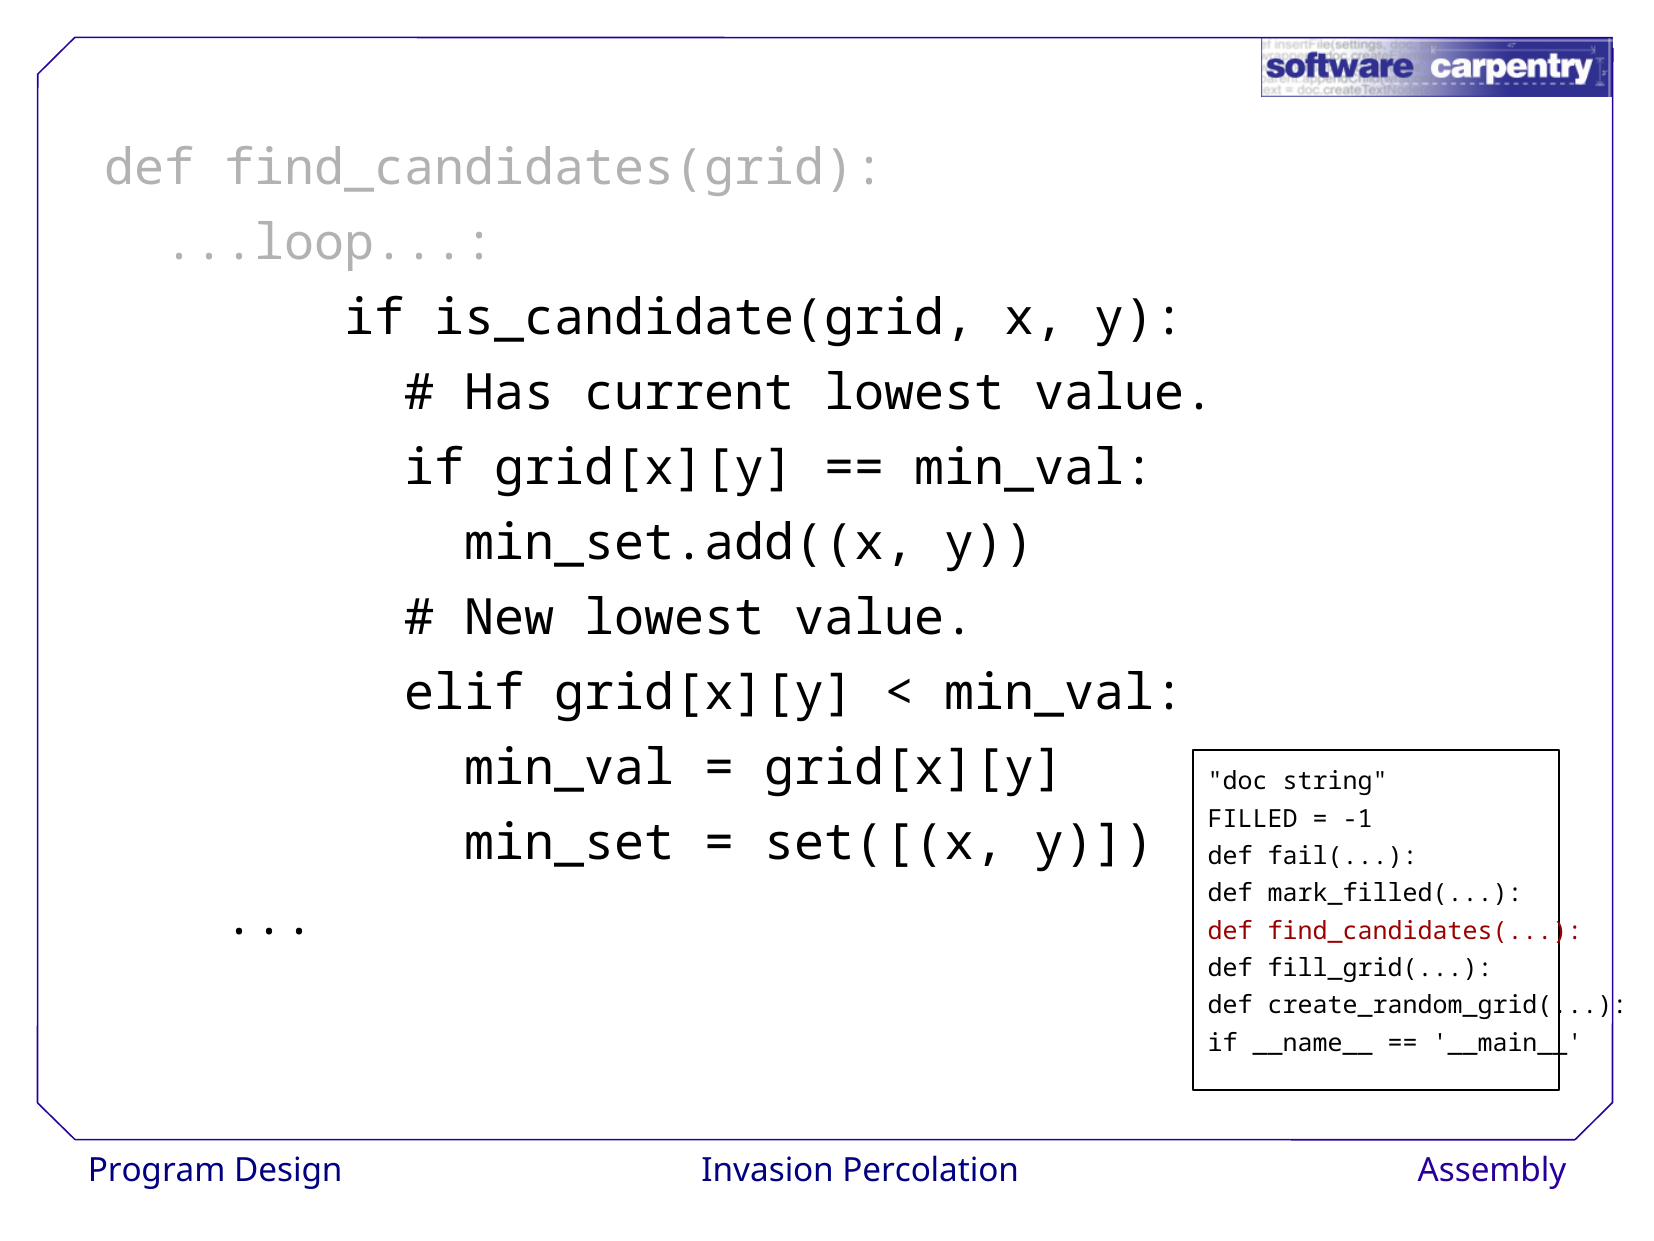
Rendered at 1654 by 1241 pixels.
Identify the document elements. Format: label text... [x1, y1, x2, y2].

picture [1261, 39, 1613, 97]
text_box def find_candidates(grid): ...loop...: if is_candidate(grid, x, y): # Has current lowest value. if grid[x][y] == min_val: min_set.add((x, y)) # New lowest value. elif grid[x][y] < min_val: min_val = grid[x][y] min_set = set([(x, y)]) ... [89, 112, 1508, 1055]
text_box "doc string" FILLED = -1 def fail(...): def mark_filled(...): def find_candidates(...): def fill_grid(...): def create_random_grid(...): if __name__ == '__main__' [1192, 749, 1560, 1091]
